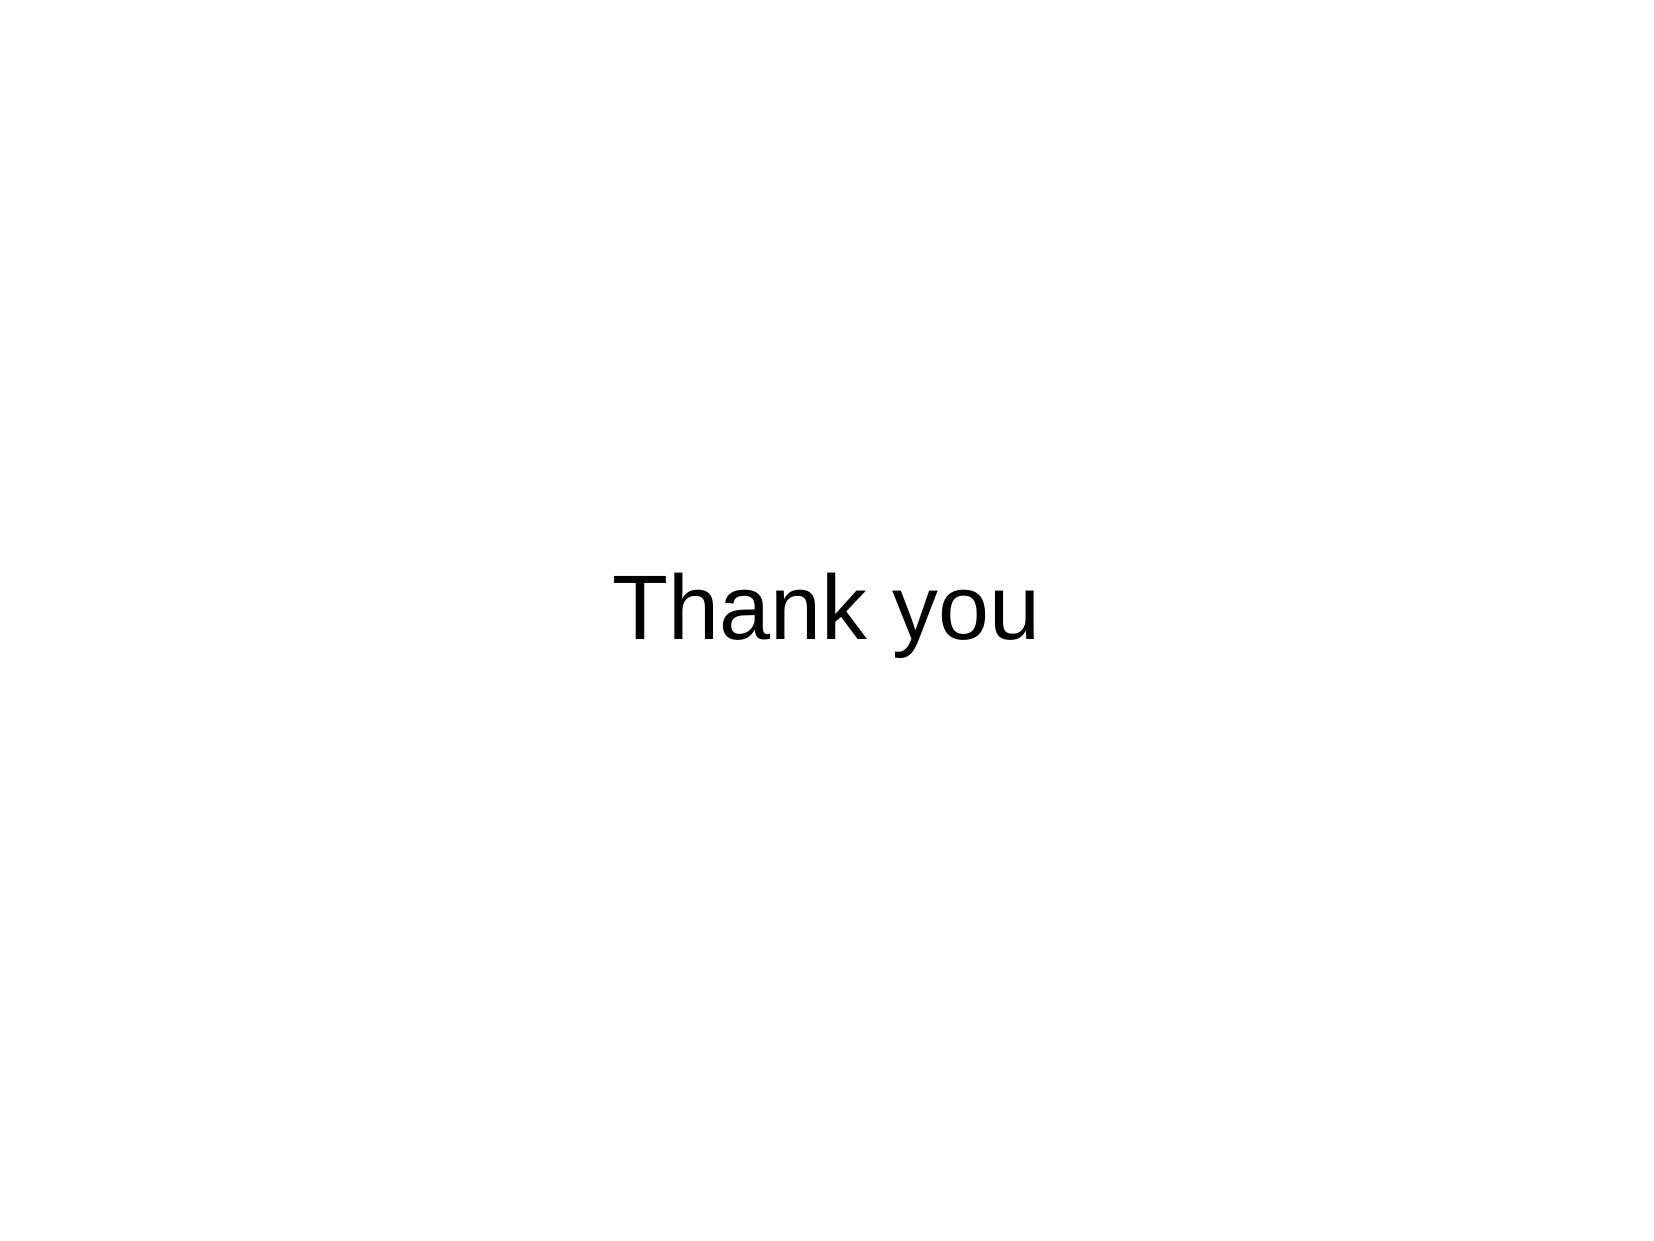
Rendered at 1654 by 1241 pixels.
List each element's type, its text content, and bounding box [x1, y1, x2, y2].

title Thank you [82, 504, 1571, 712]
